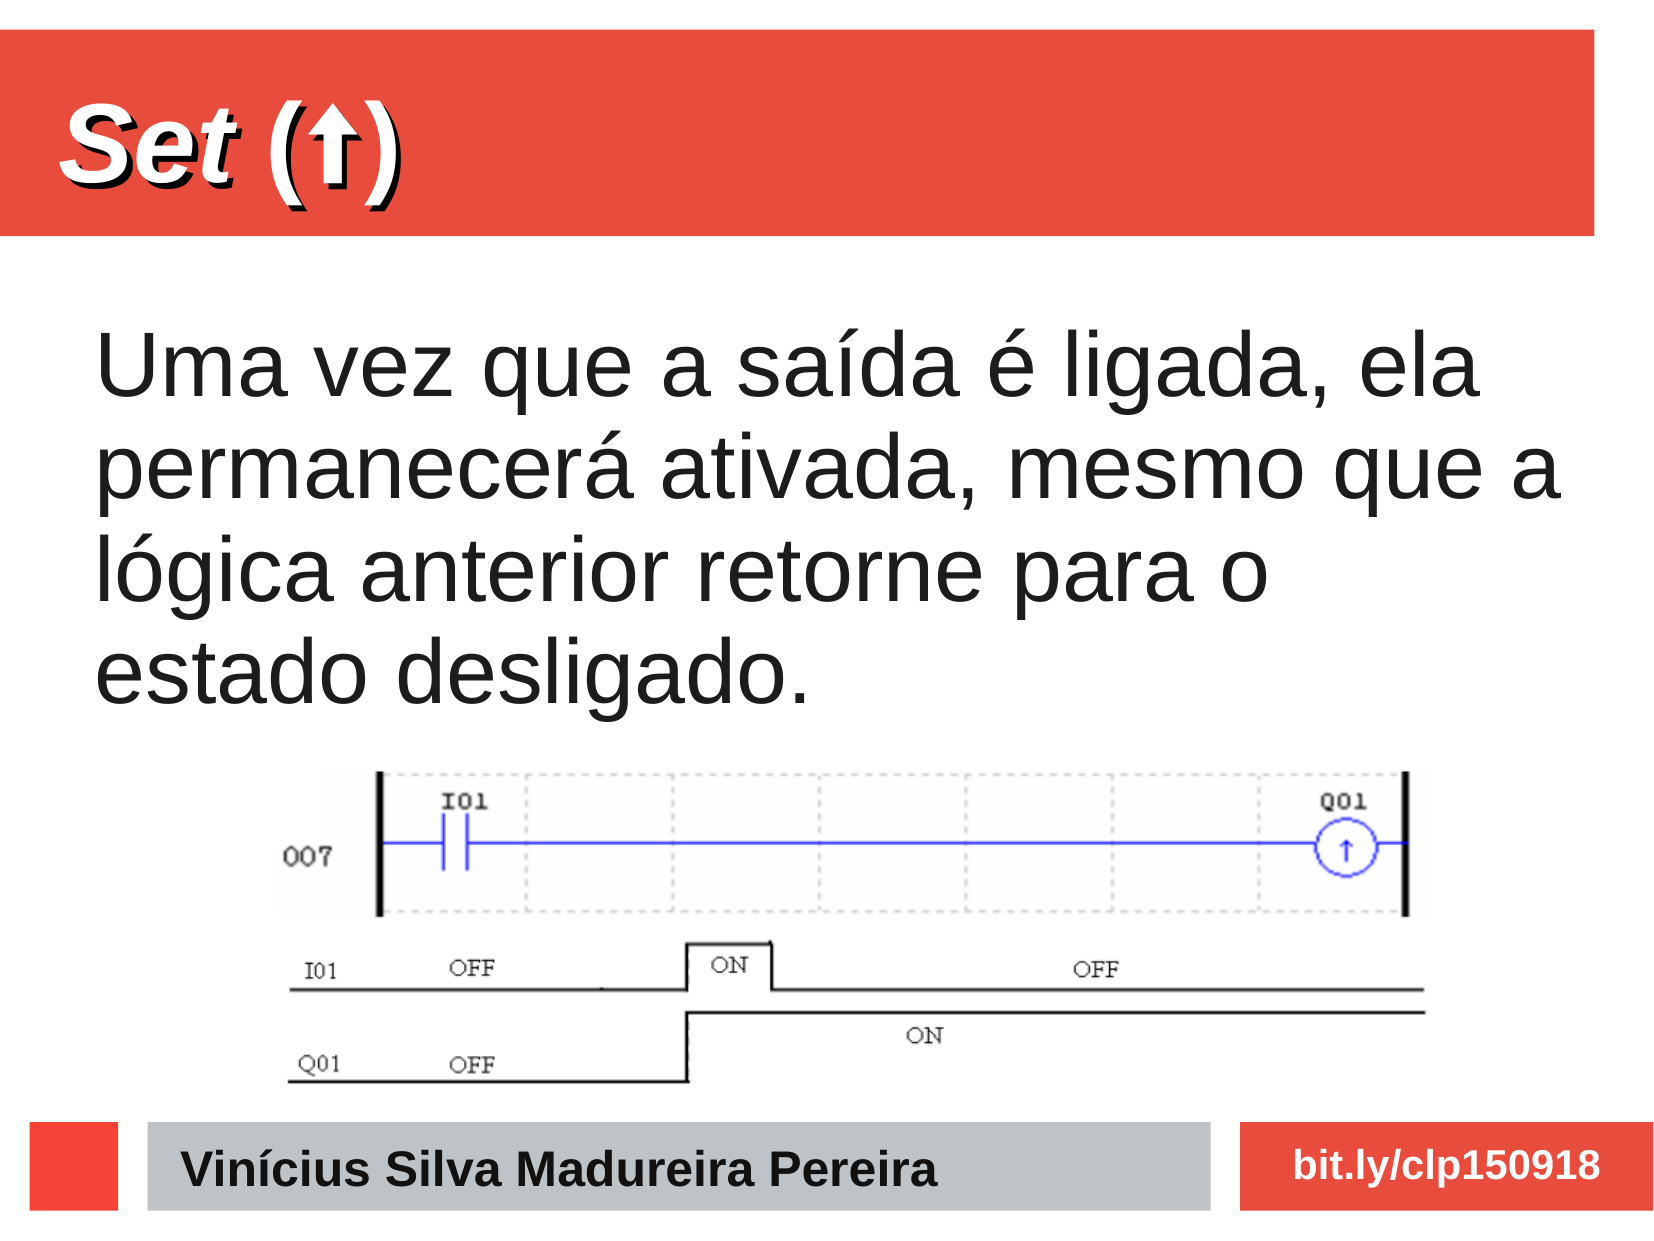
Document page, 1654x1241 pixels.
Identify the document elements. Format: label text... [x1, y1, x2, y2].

title Set (🠩) [59, 59, 1595, 207]
text_box bit.ly/clp150918 [1228, 1133, 1654, 1205]
text_box Vinícius Silva Madureira Pereira [165, 1133, 1170, 1205]
picture [199, 730, 1455, 1101]
list Uma vez que a saída é ligada, ela permanecerá ativada, mesmo que a lógica anterior retorne para o estado desligado. [59, 312, 1565, 1081]
